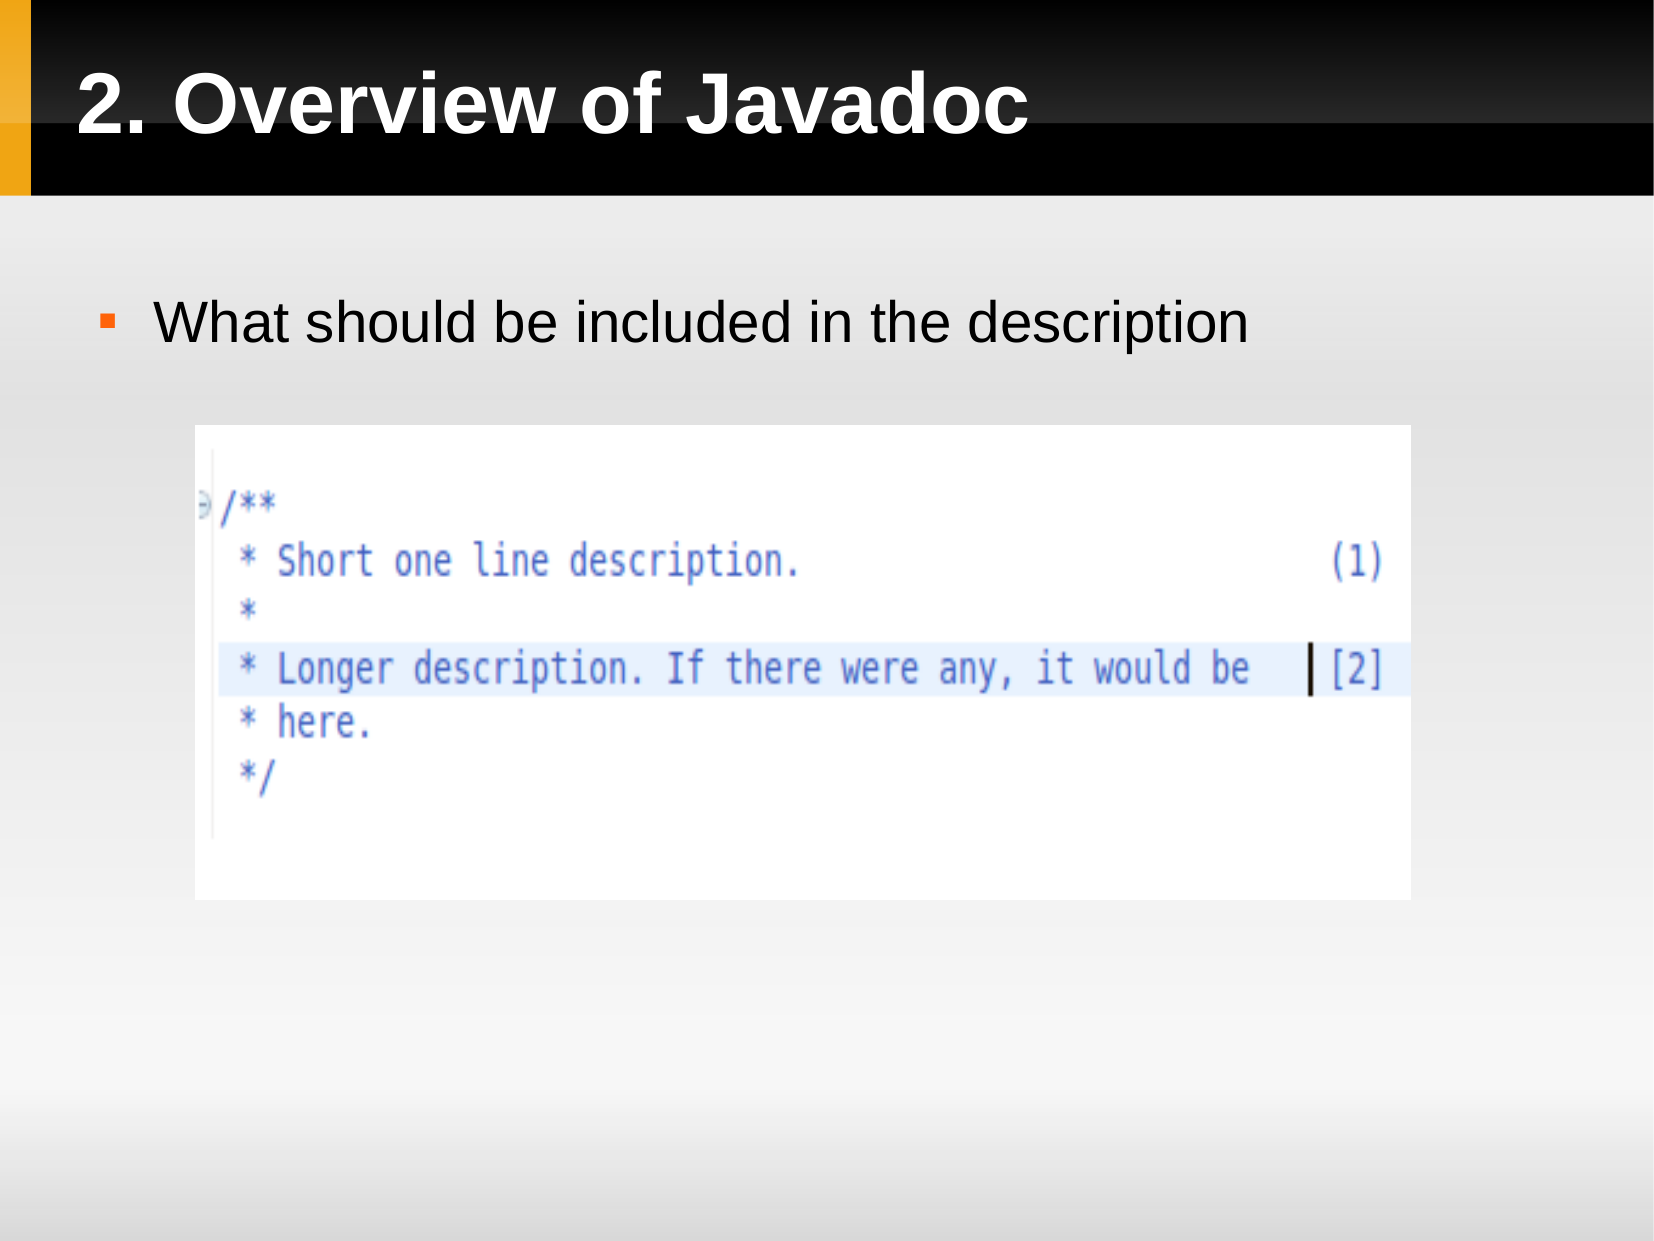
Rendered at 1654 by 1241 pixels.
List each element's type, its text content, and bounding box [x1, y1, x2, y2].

list What should be included in the description [82, 290, 1571, 1109]
picture [0, 0, 1654, 1241]
title 2. Overview of Javadoc [76, 0, 1565, 208]
